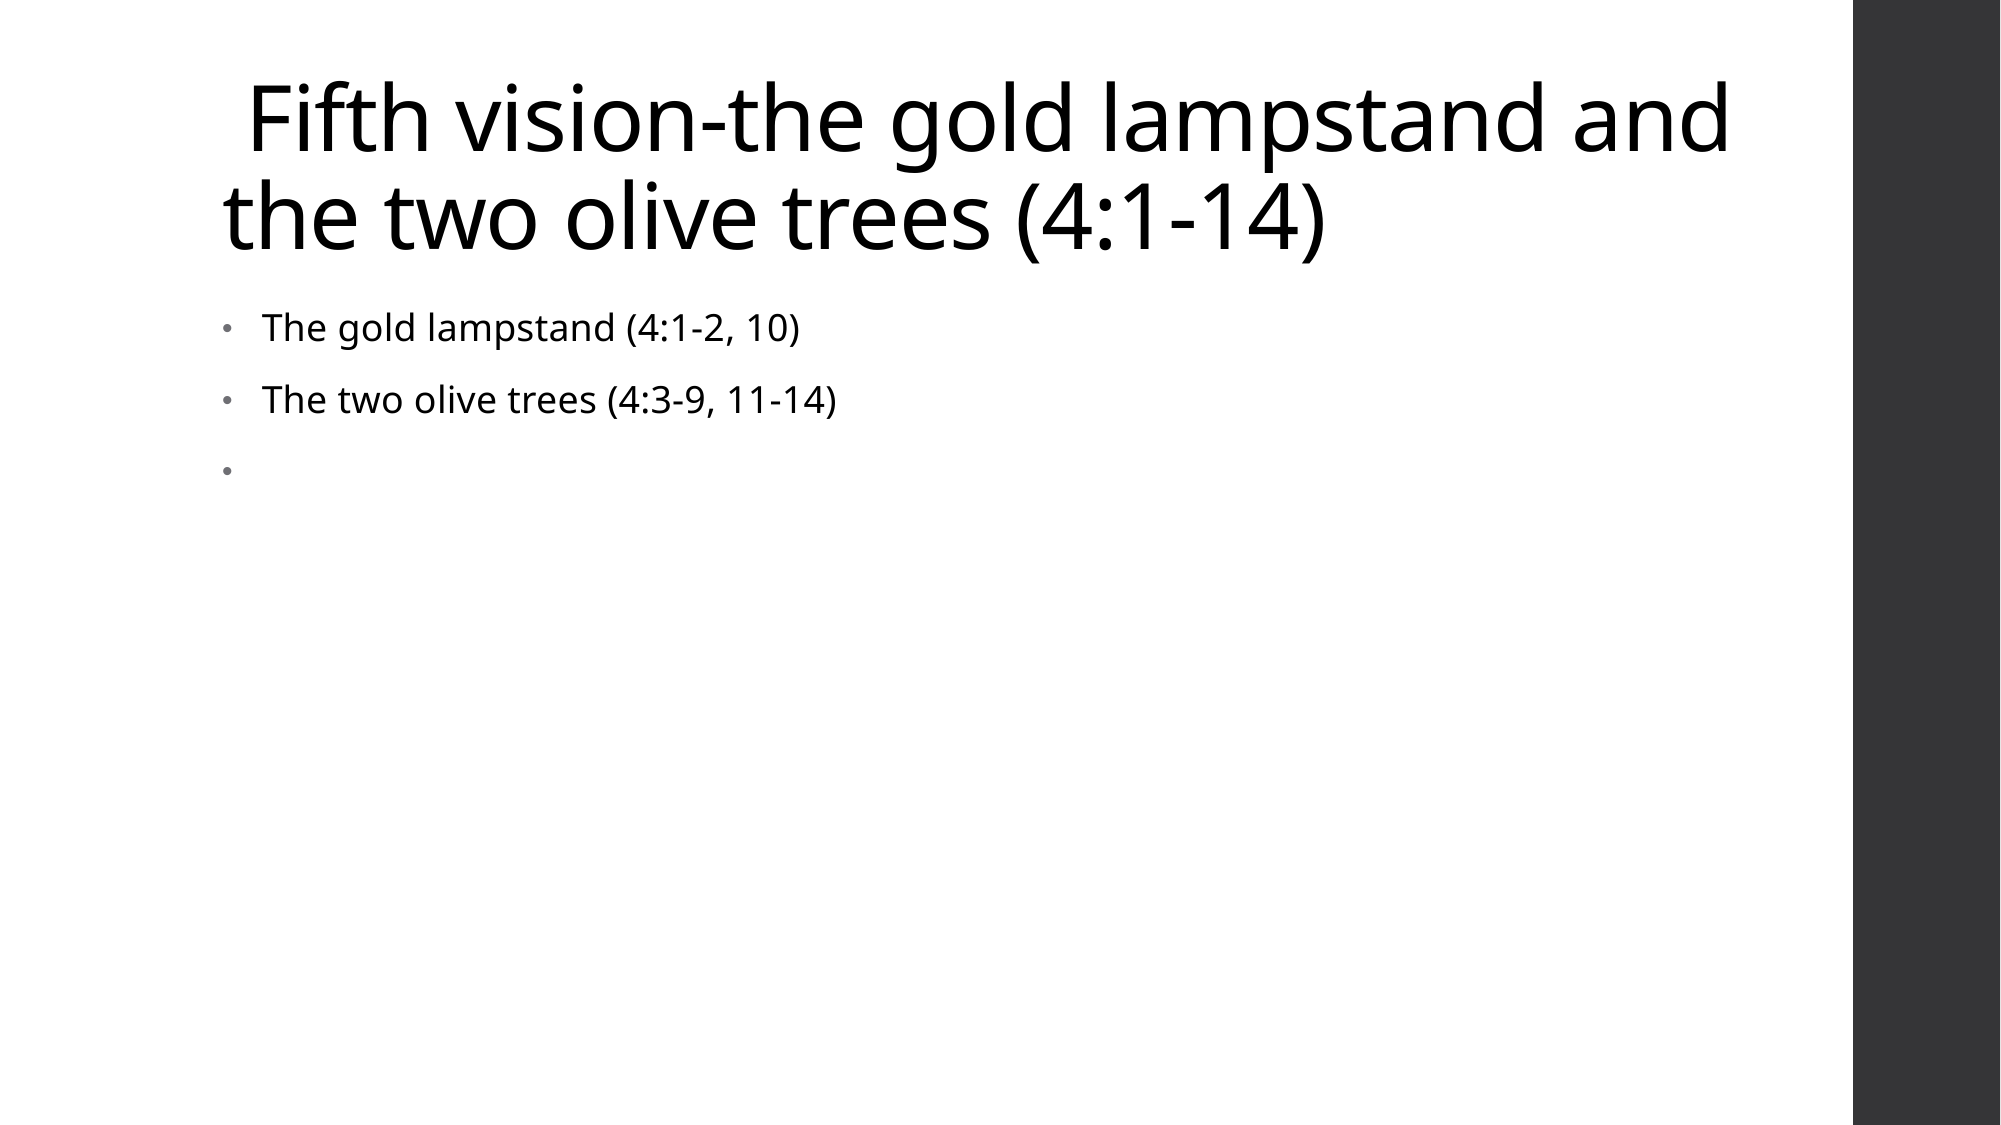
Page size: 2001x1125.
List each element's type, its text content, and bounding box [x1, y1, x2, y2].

list The gold lampstand (4:1-2, 10) The two olive trees (4:3-9, 11-14) [206, 299, 1617, 1014]
title Fifth vision-the gold lampstand and the two olive trees (4:1-14) [206, 60, 1797, 278]
